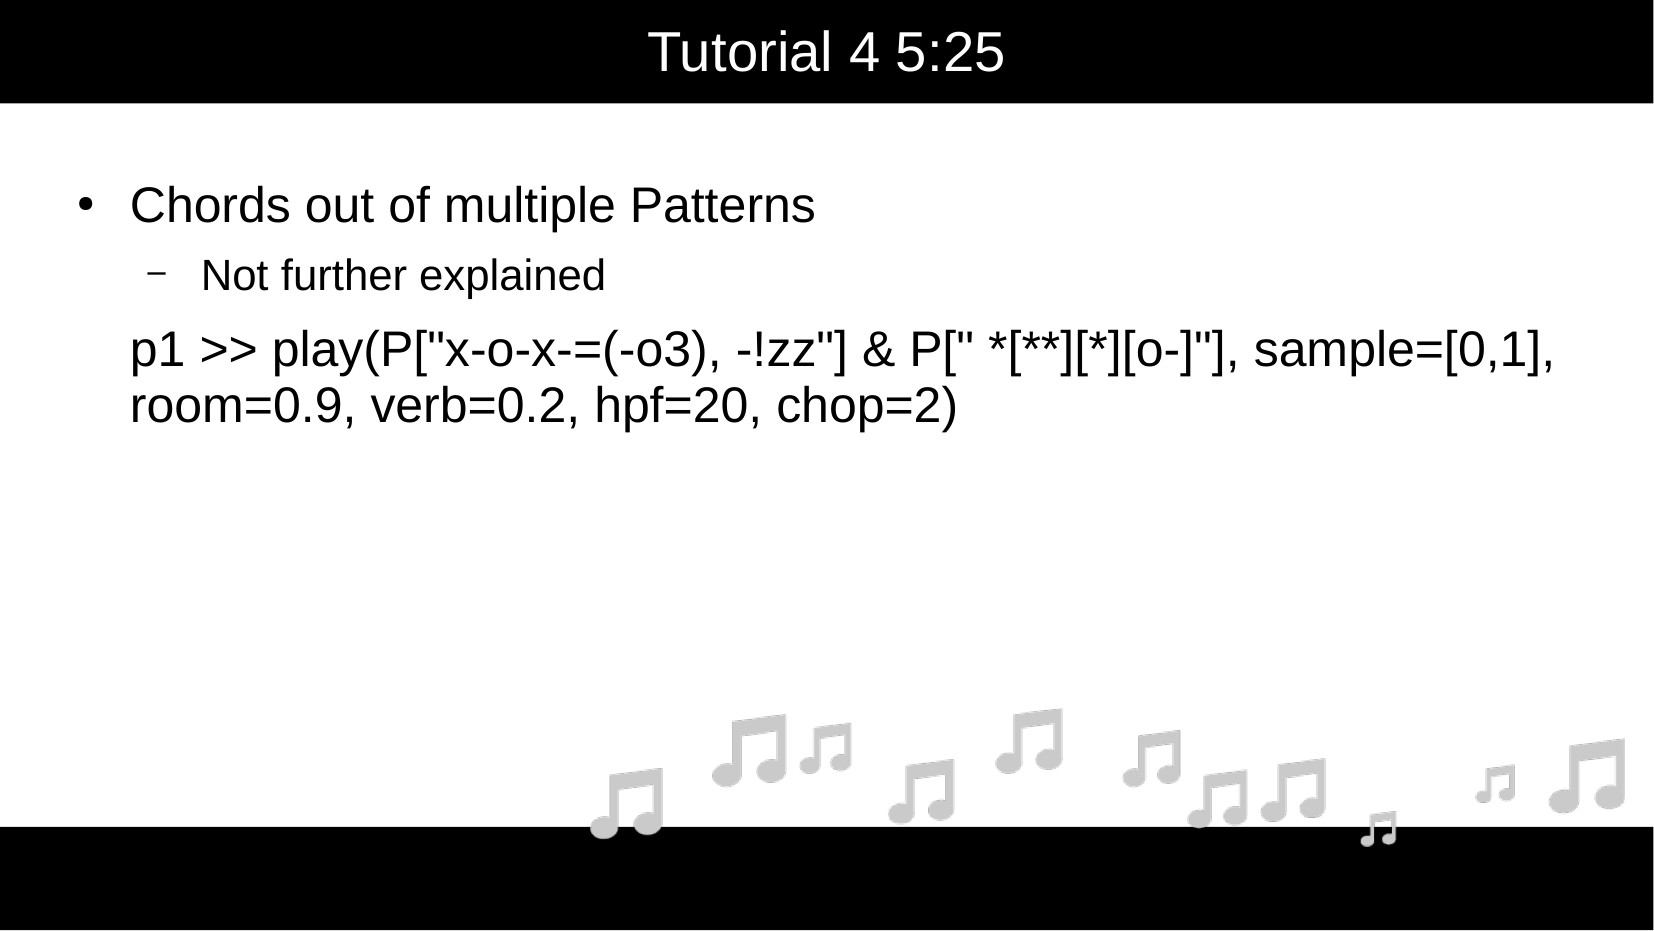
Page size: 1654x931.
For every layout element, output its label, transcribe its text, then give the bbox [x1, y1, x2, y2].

list Chords out of multiple Patterns Not further explained p1 >> play(P["x-o-x-=(-o3), -!zz"] & P[" *[**][*][o-]"], sample=[0,1], room=0.9, verb=0.2, hpf=20, chop=2) [59, 177, 1595, 768]
title Tutorial 4 5:25 [59, 6, 1595, 98]
